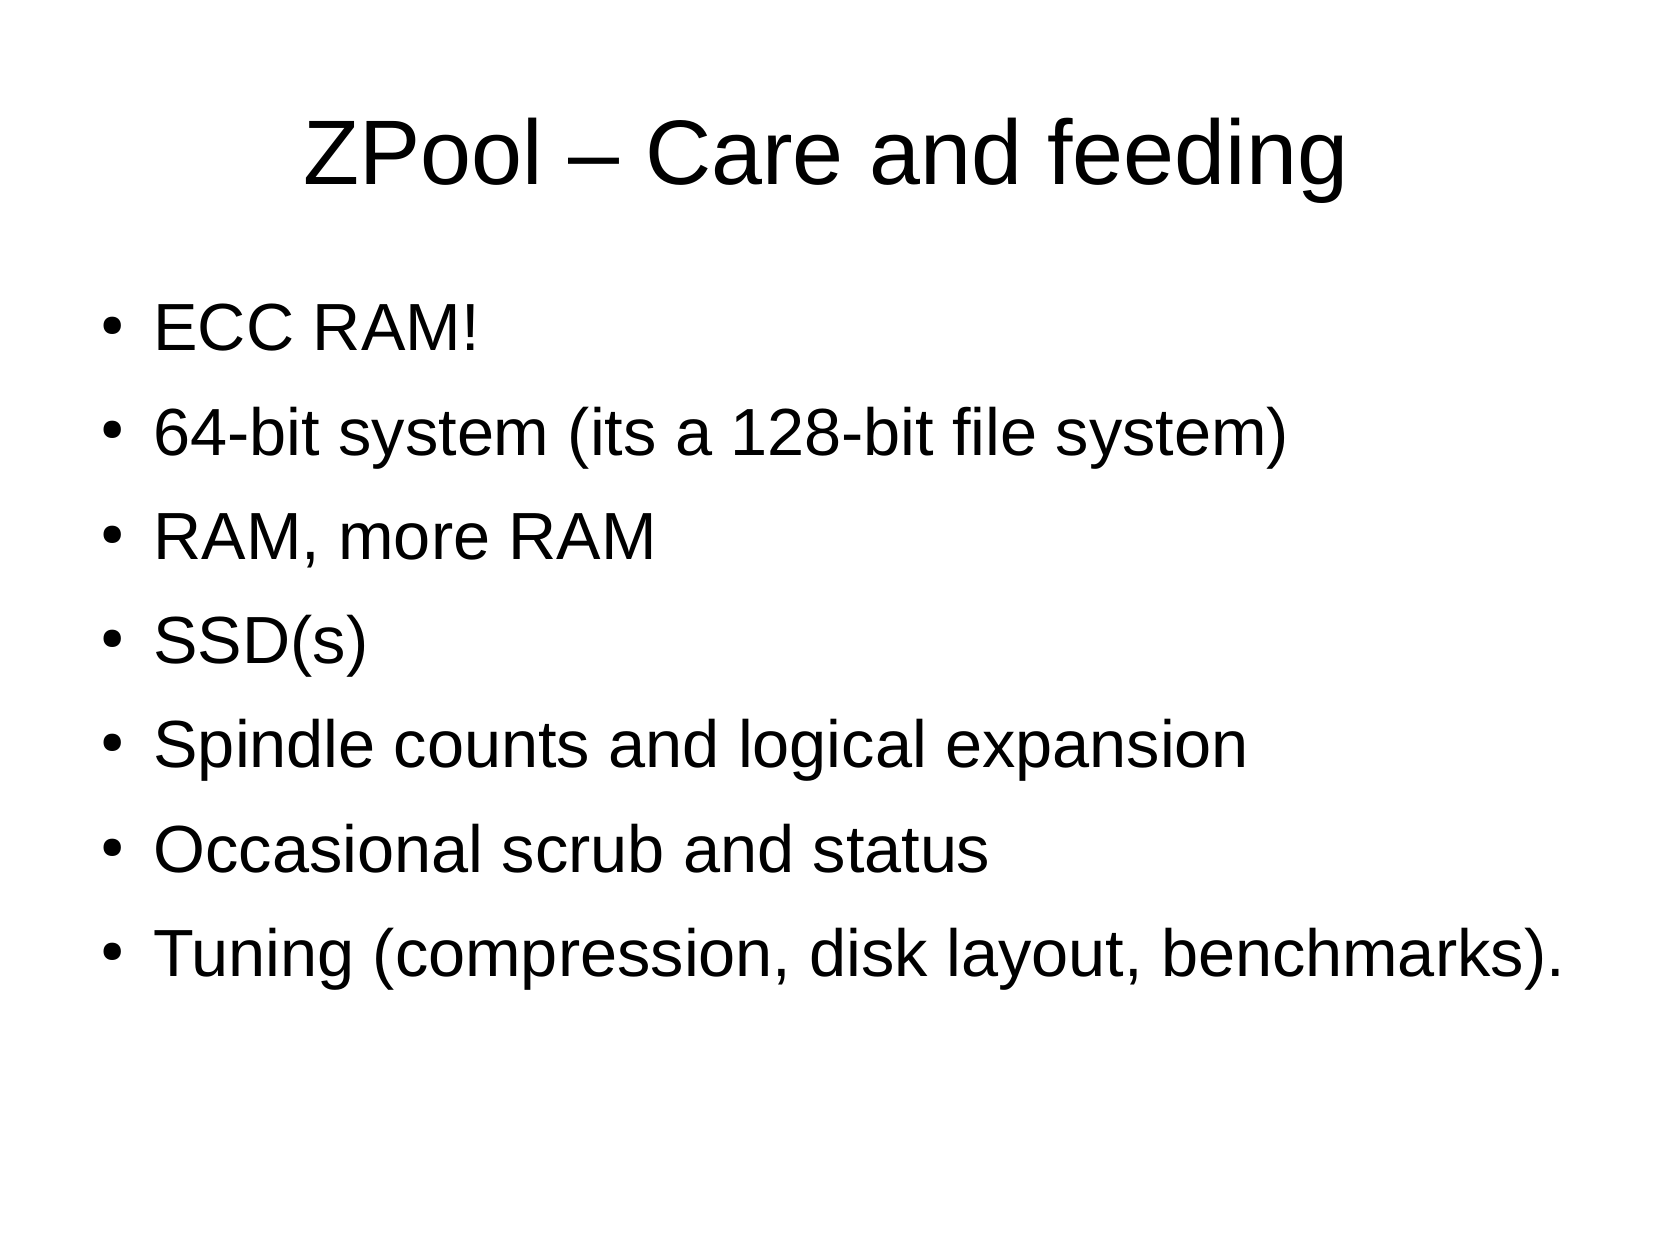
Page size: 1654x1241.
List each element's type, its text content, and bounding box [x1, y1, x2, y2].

list ECC RAM! 64-bit system (its a 128-bit file system) RAM, more RAM SSD(s) Spindle counts and logical expansion Occasional scrub and status Tuning (compression, disk layout, benchmarks). [82, 290, 1571, 1010]
title ZPool – Care and feeding [82, 49, 1571, 257]
